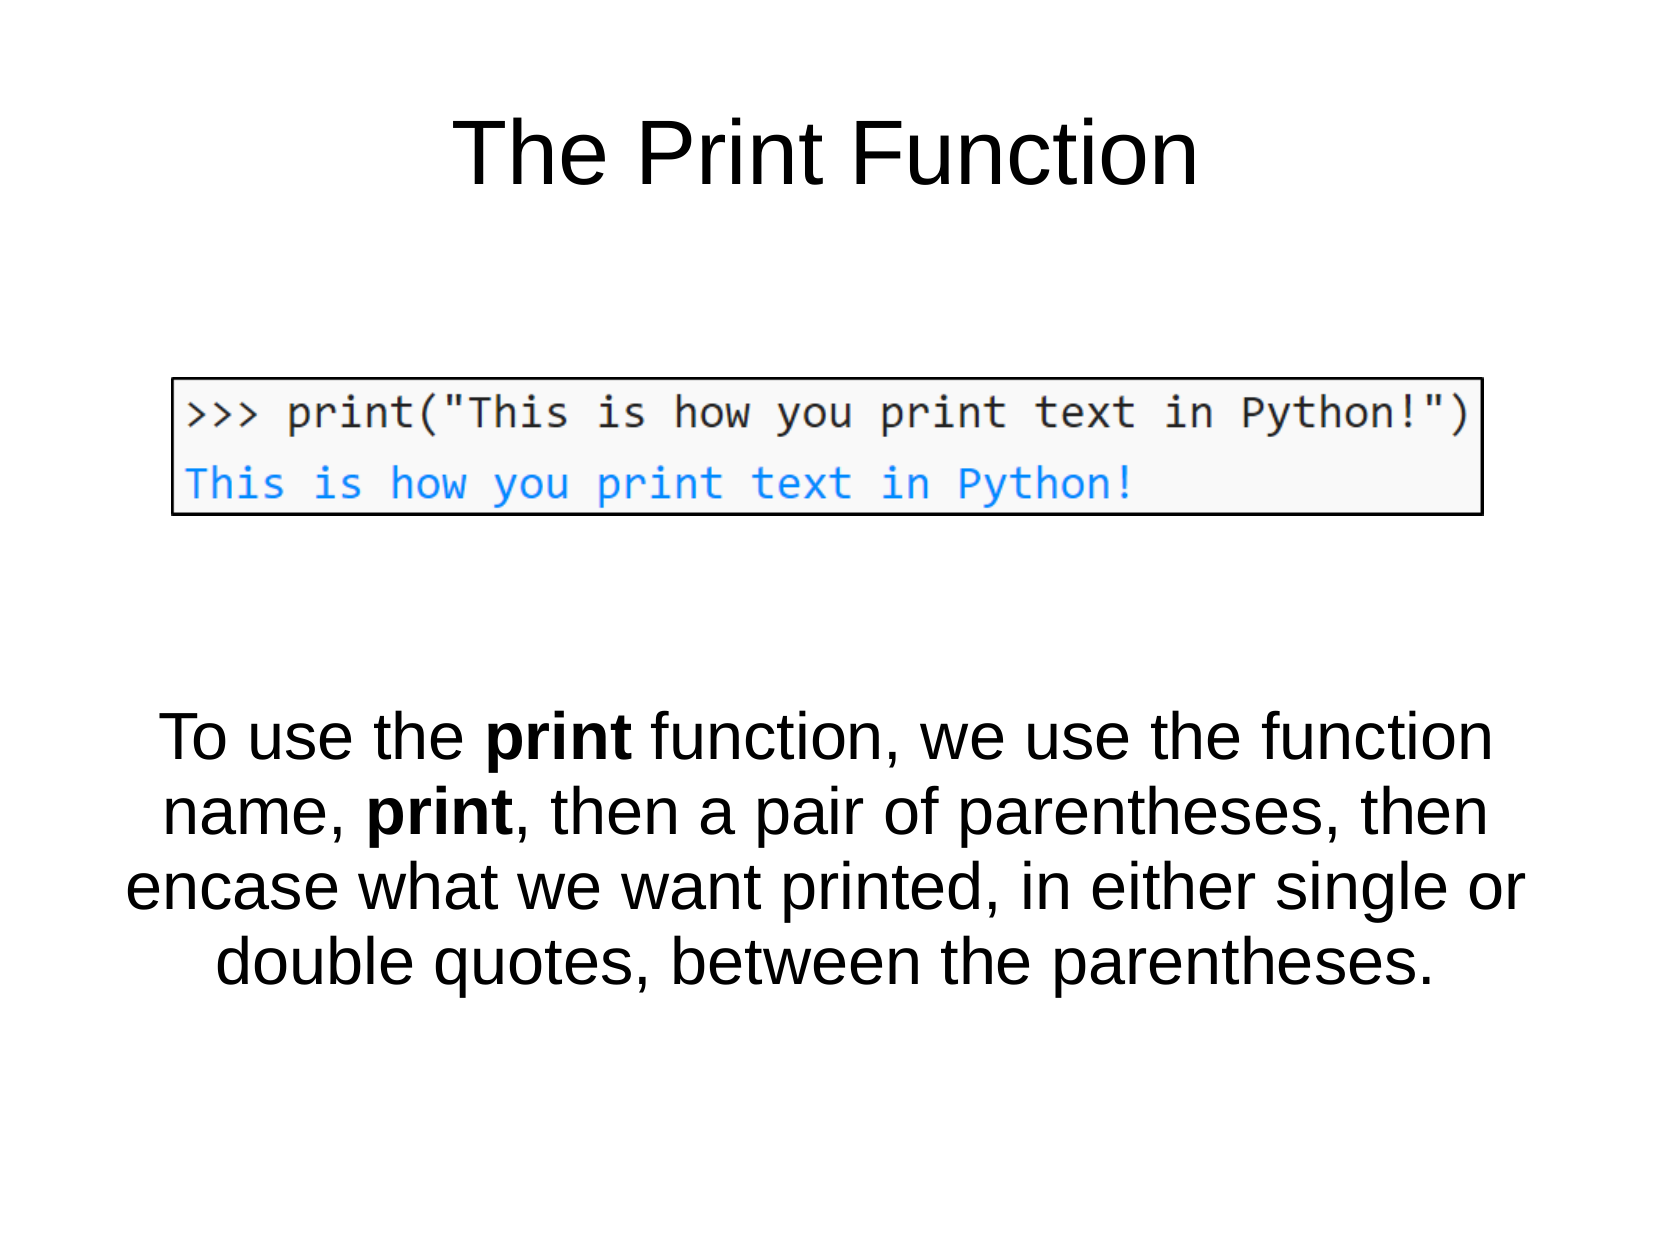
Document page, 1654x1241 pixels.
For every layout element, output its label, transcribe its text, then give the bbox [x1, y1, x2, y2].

title The Print Function [82, 49, 1571, 257]
subtitle To use the print function, we use the function name, print, then a pair of parentheses, then encase what we want printed, in either single or double quotes, between the parentheses. [82, 290, 1571, 1109]
picture [171, 377, 1484, 516]
